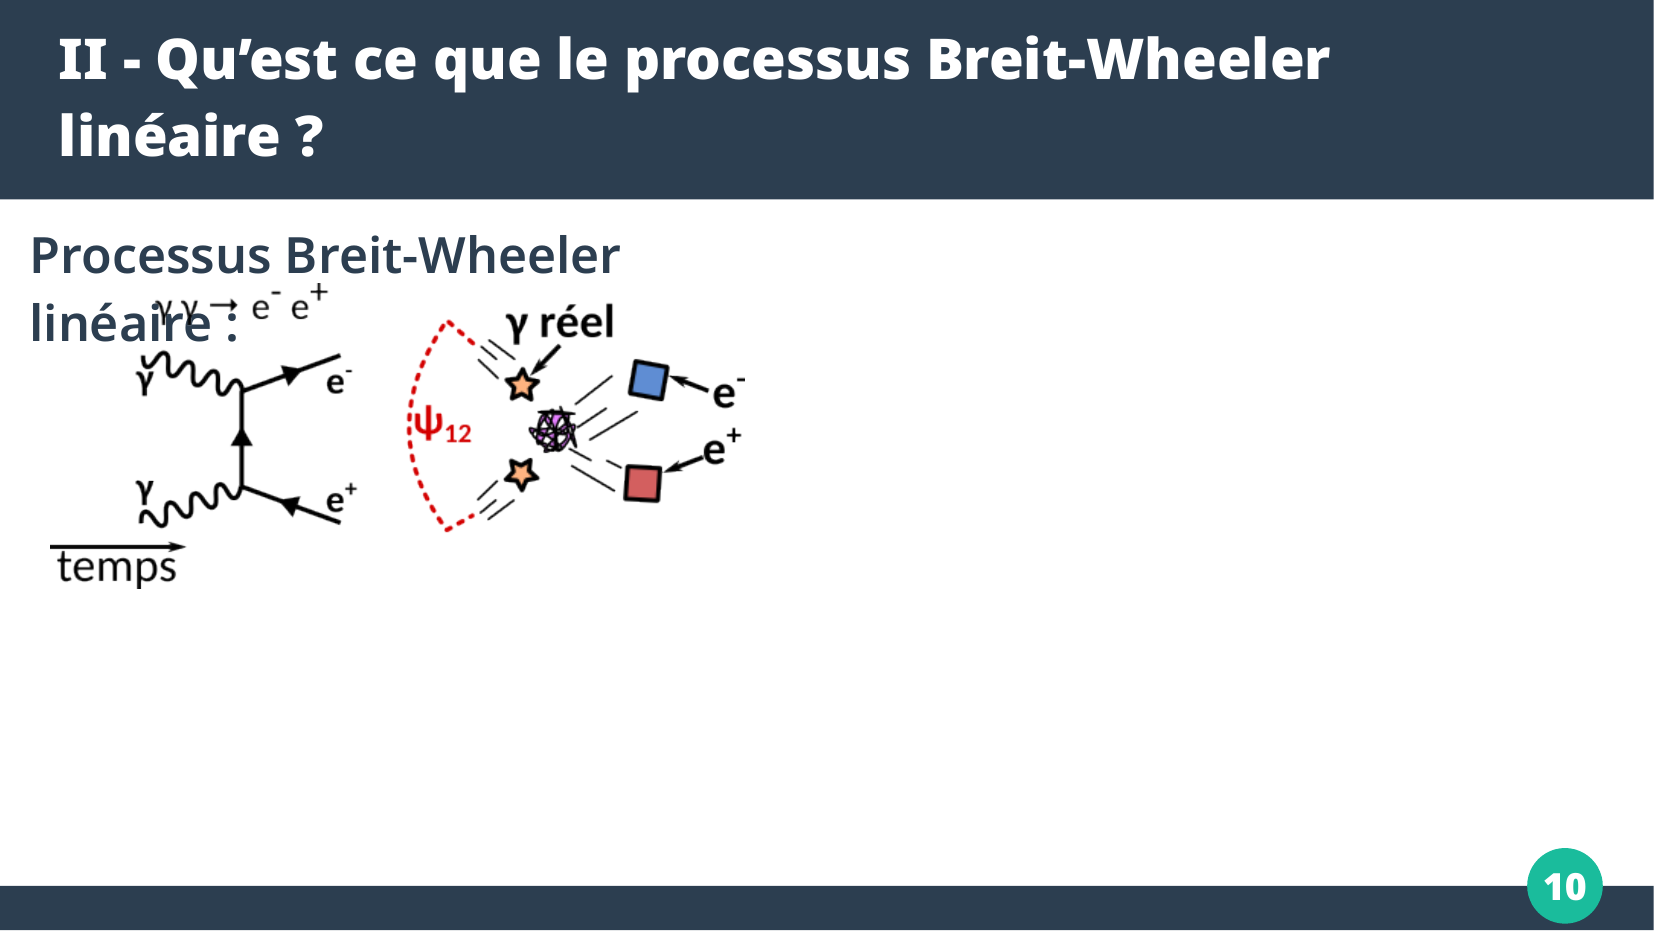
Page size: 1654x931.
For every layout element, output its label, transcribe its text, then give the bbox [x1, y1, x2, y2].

list Processus Breit-Wheeler linéaire : [29, 219, 827, 841]
picture [50, 283, 745, 590]
title II - Qu’est ce que le processus Breit-Wheeler linéaire ? [59, 37, 1595, 155]
